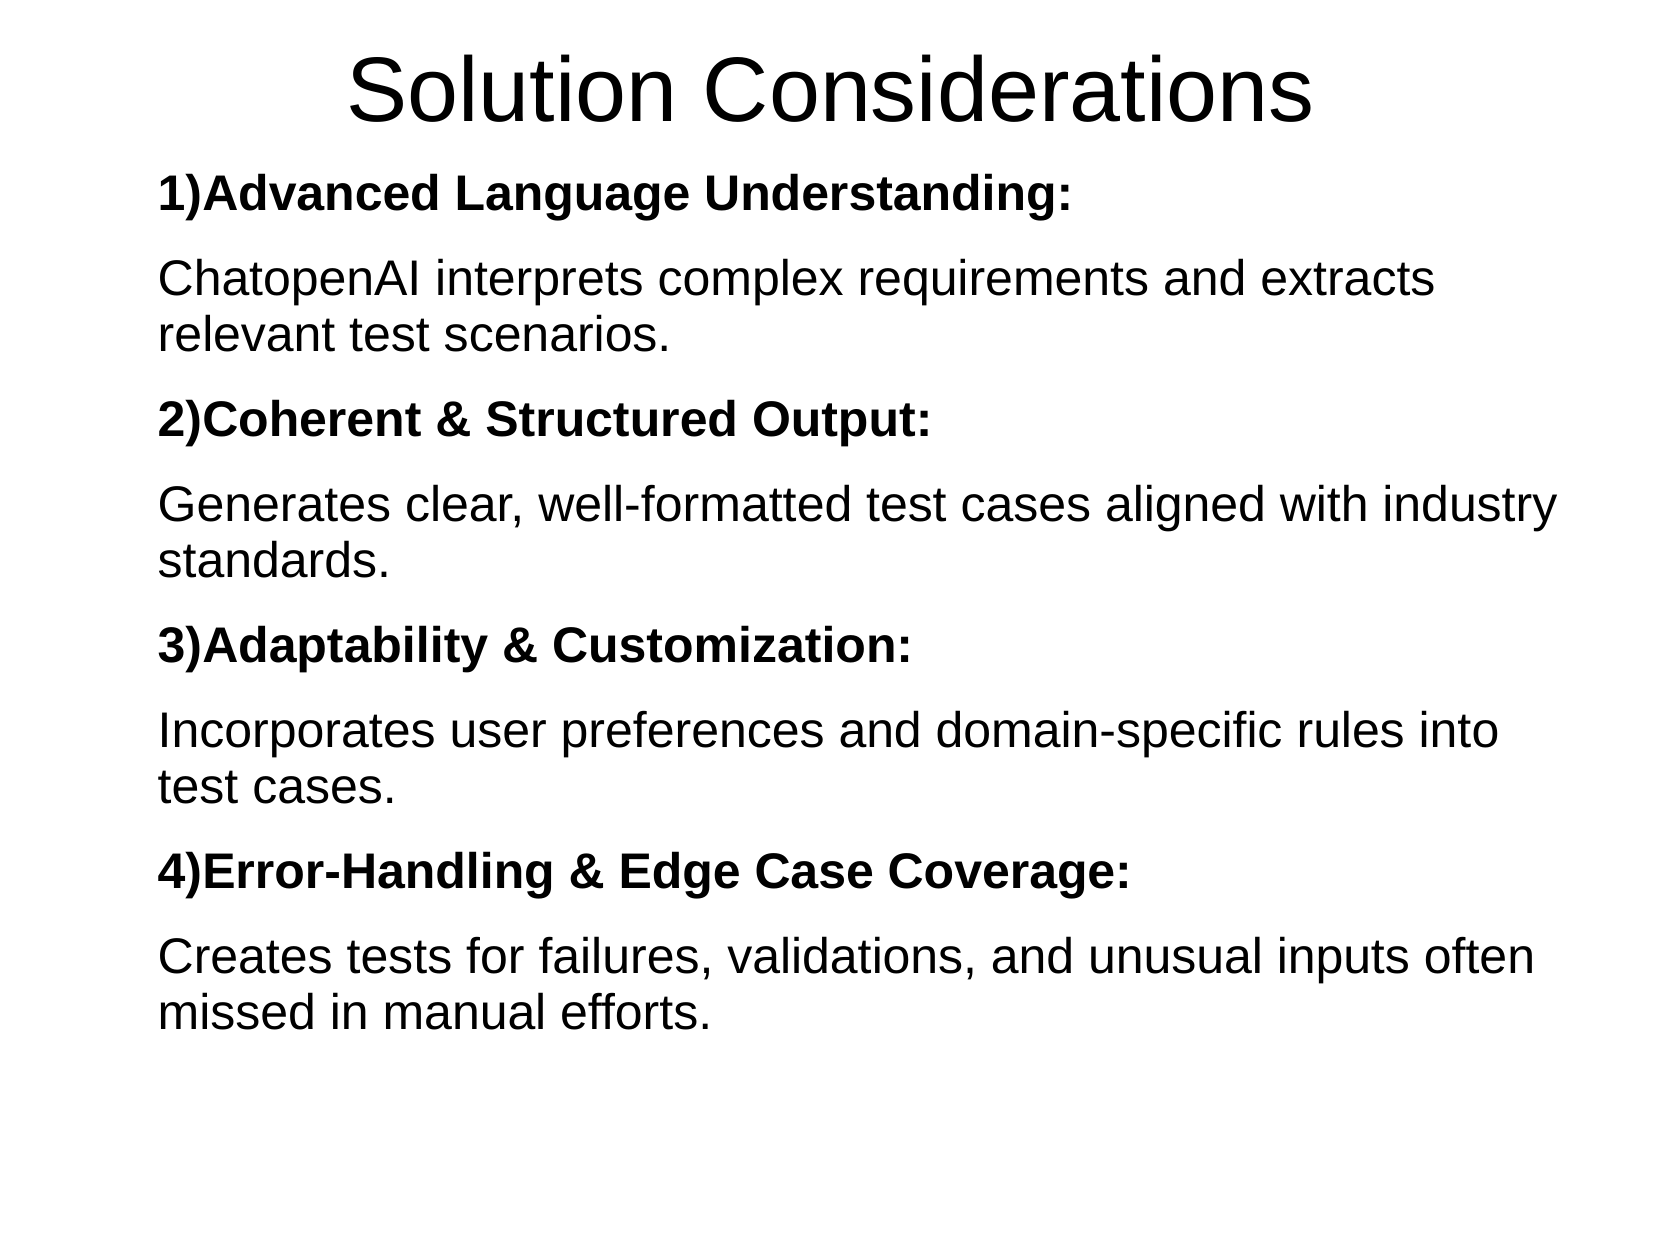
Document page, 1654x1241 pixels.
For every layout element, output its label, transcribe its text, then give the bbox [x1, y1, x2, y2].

title Solution Considerations [86, 15, 1576, 165]
list 1)Advanced Language Understanding: ChatopenAI interprets complex requirements and extracts relevant test scenarios. 2)Coherent & Structured Output: Generates clear, well-formatted test cases aligned with industry standards. 3)Adaptability & Customization: Incorporates user preferences and domain-specific rules into test cases. 4)Error-Handling & Edge Case Coverage: Creates tests for failures, validations, and unusual inputs often missed in manual efforts. [86, 165, 1576, 1064]
